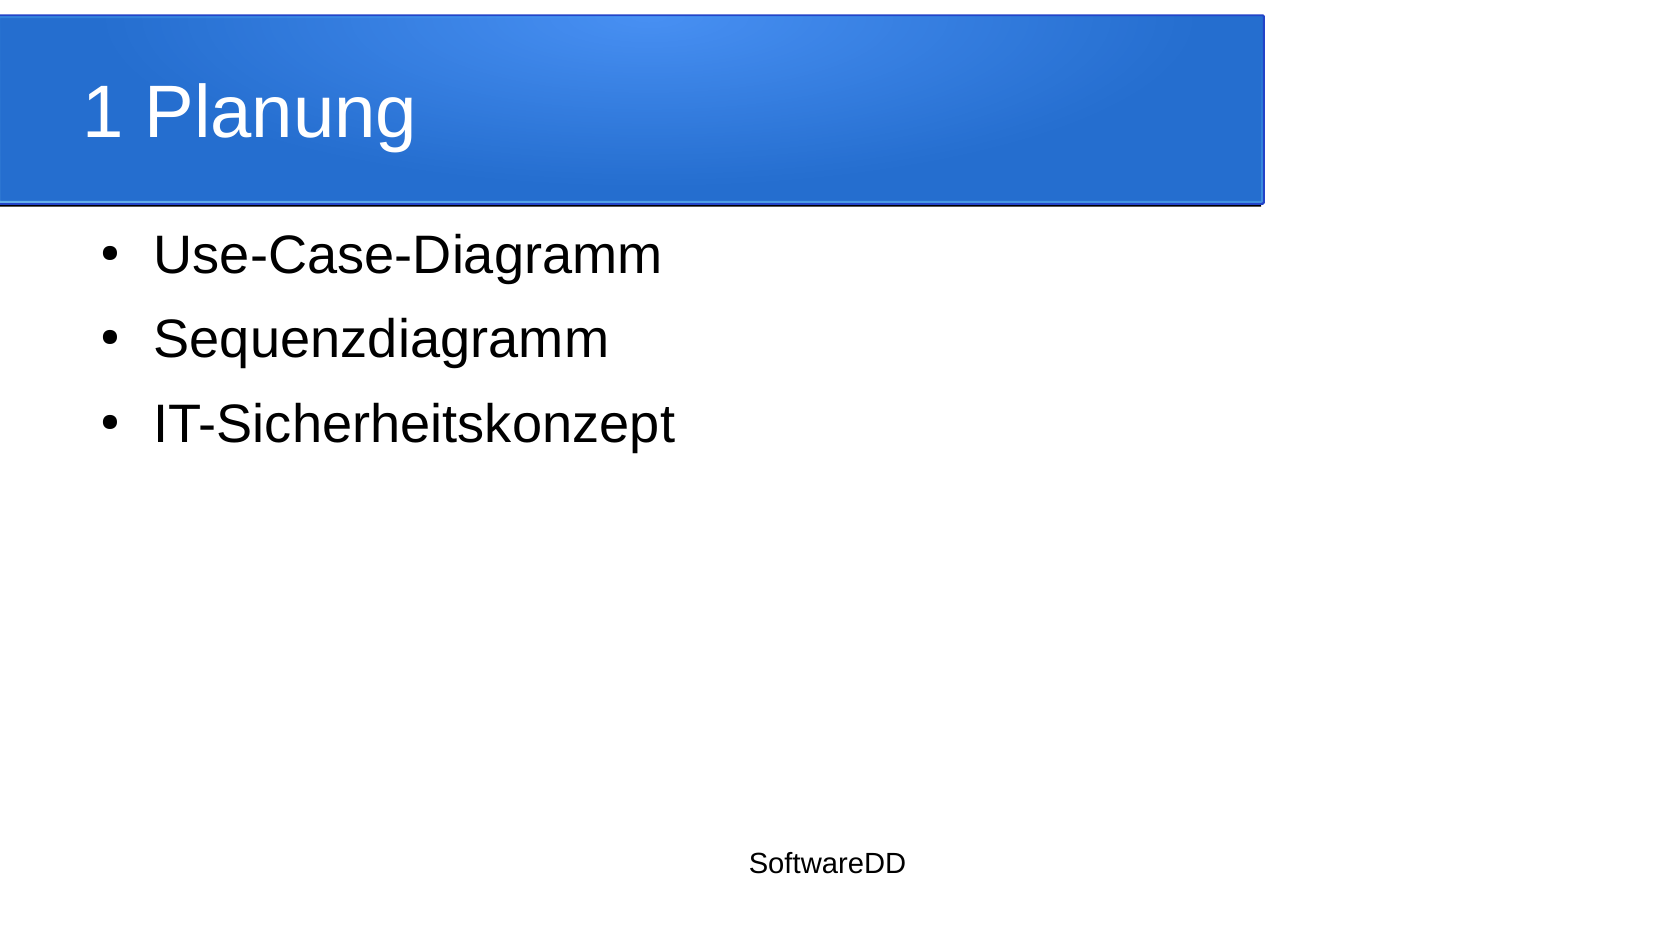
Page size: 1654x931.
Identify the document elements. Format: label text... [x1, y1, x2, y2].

list Use-Case-Diagramm Sequenzdiagramm IT-Sicherheitskonzept [82, 224, 1571, 764]
title 1 Planung [82, 35, 1235, 189]
